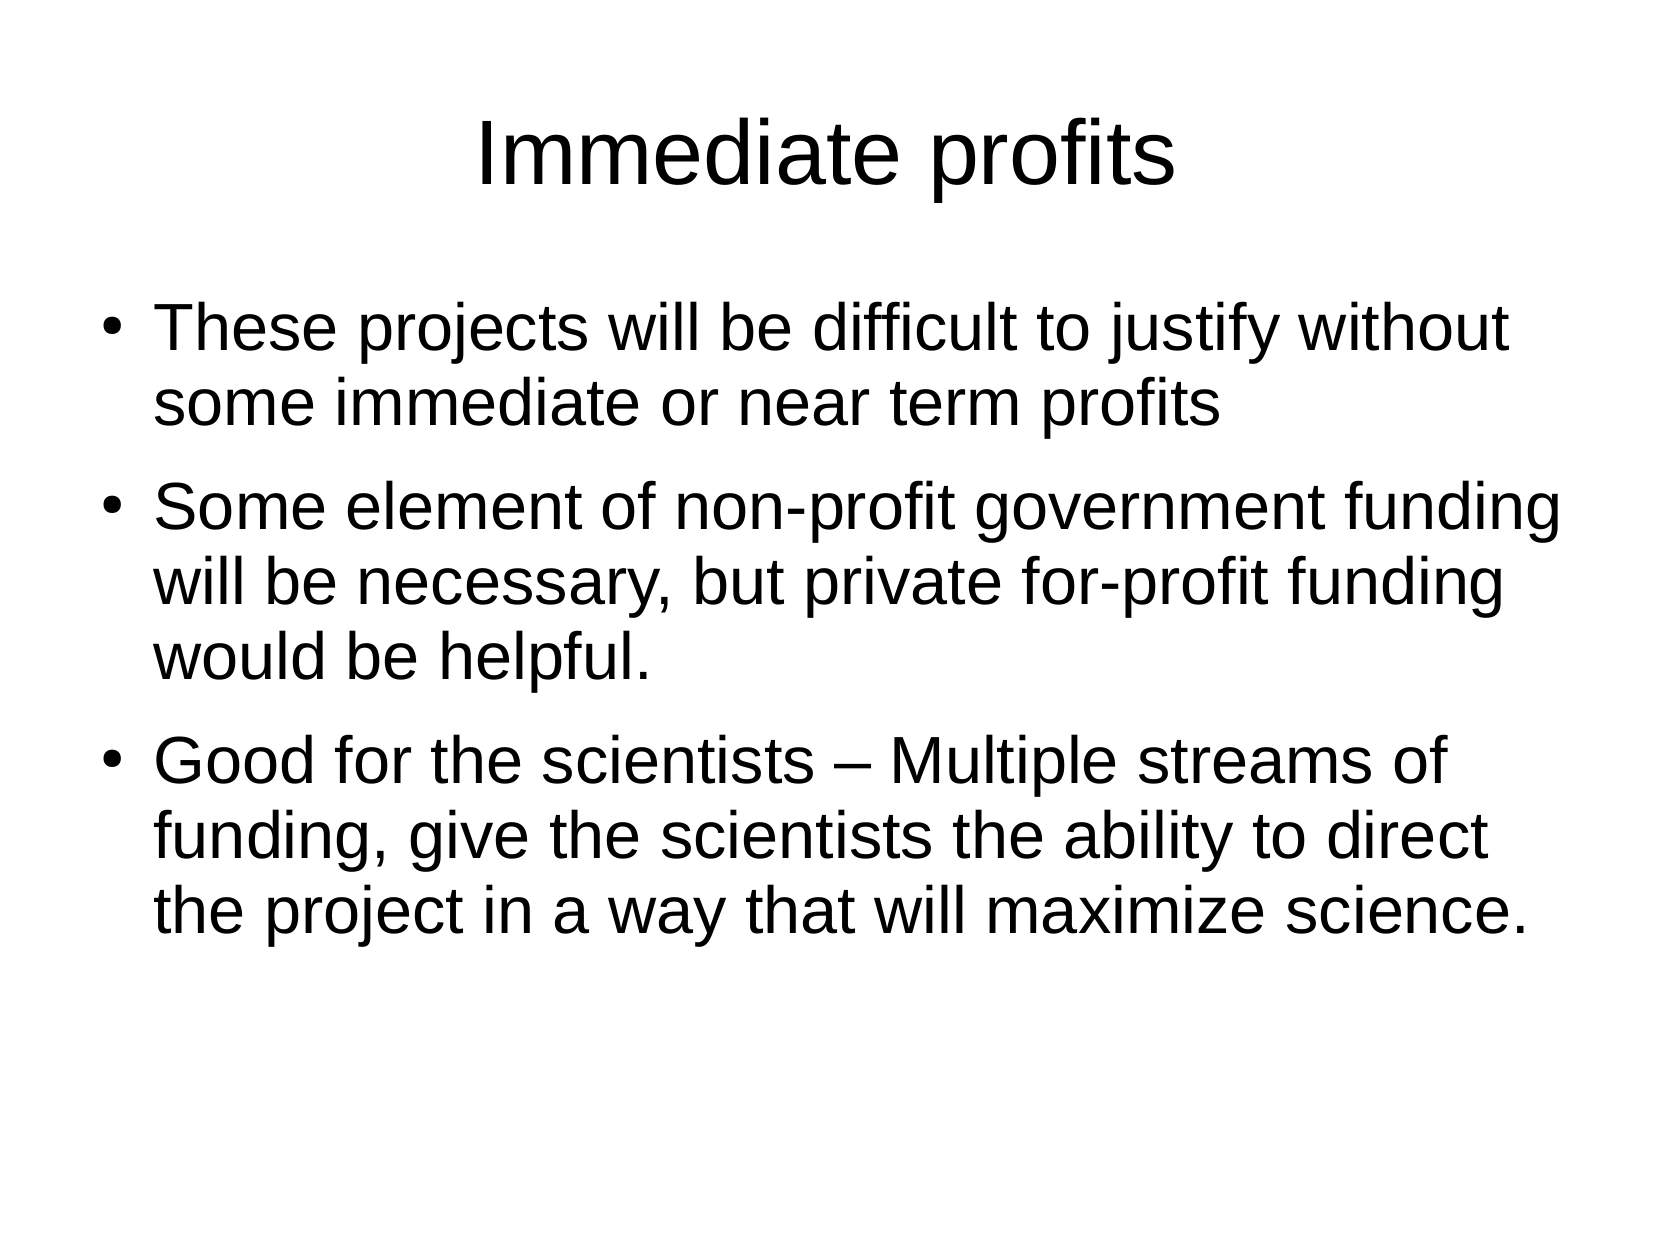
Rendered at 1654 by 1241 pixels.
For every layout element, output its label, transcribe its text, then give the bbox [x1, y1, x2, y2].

title Immediate profits [82, 49, 1571, 257]
list These projects will be difficult to justify without some immediate or near term profits Some element of non-profit government funding will be necessary, but private for-profit funding would be helpful. Good for the scientists – Multiple streams of funding, give the scientists the ability to direct the project in a way that will maximize science. [82, 290, 1571, 1010]
